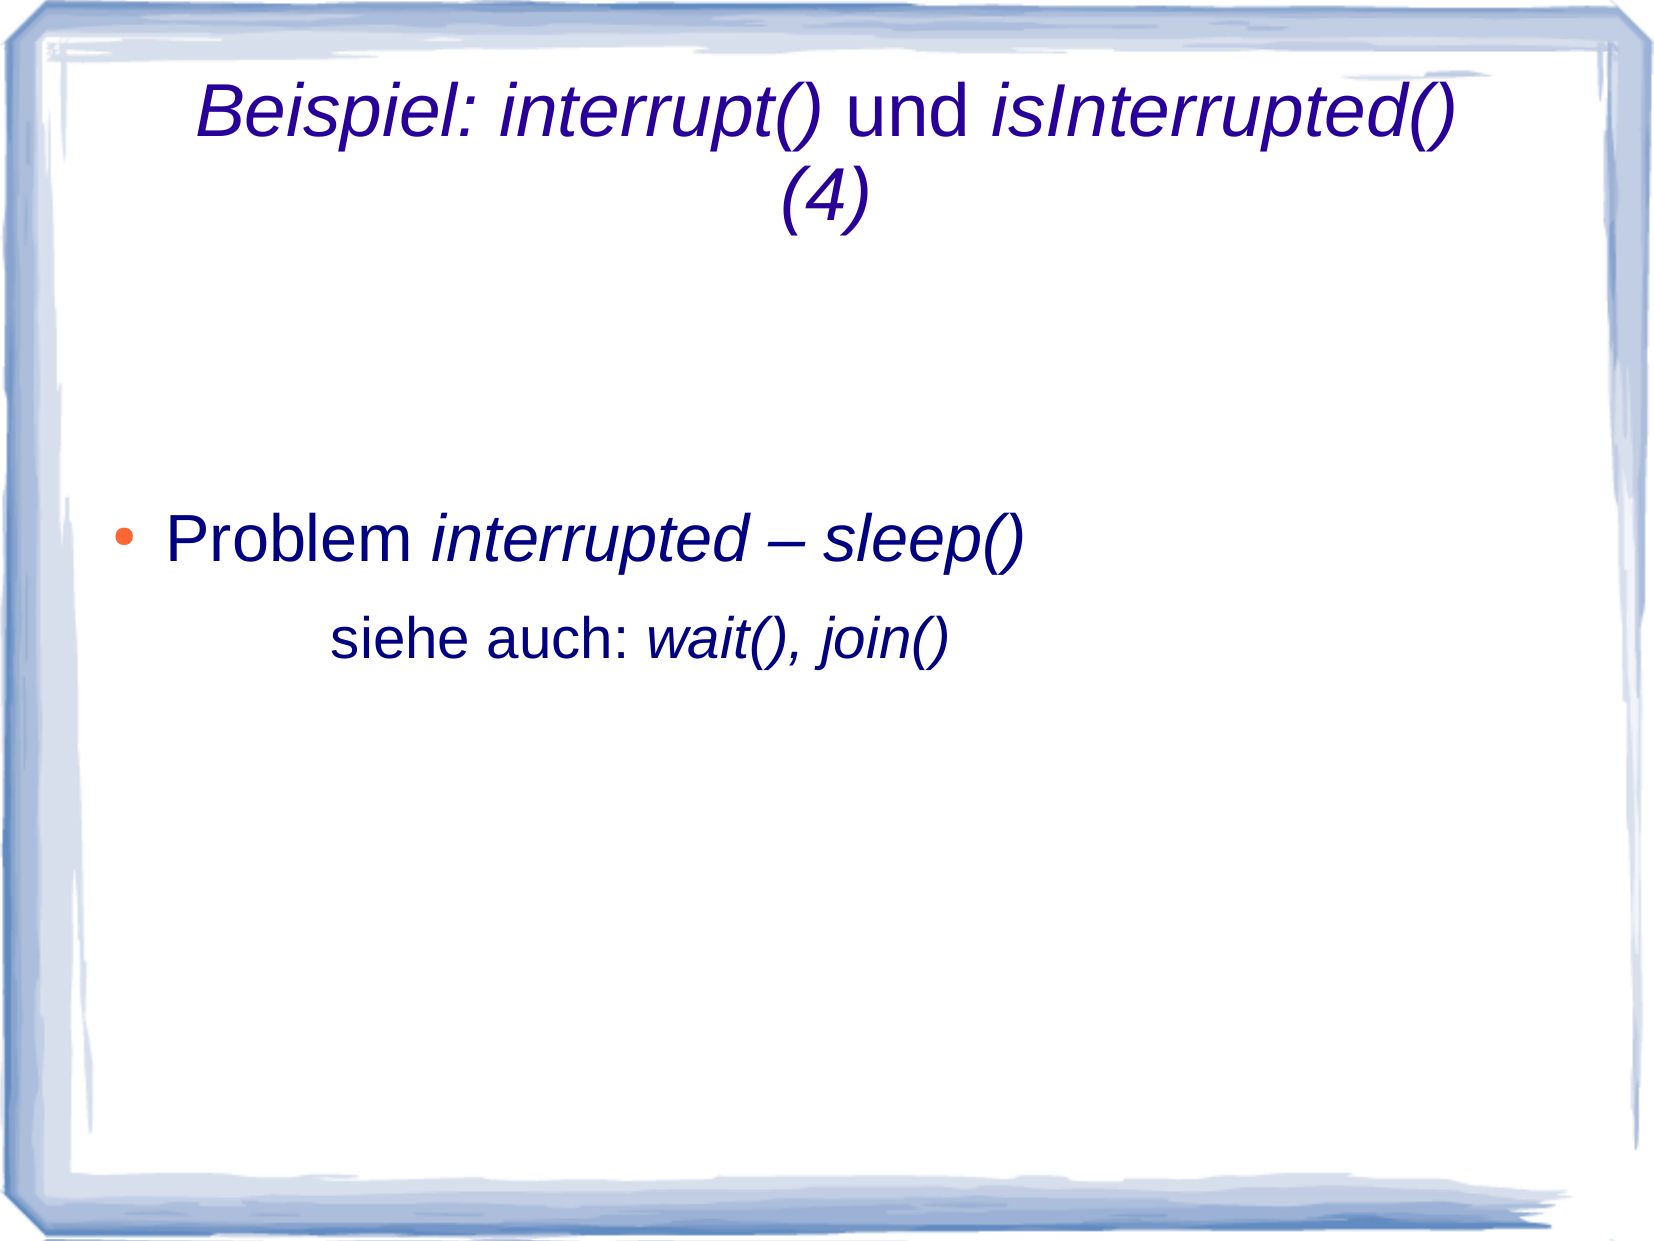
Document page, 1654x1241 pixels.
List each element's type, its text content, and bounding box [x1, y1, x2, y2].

list Problem interrupted – sleep() siehe auch: wait(), join() [94, 396, 1548, 1241]
title Beispiel: interrupt() und isInterrupted() (4) [82, 49, 1571, 257]
picture [0, 0, 1654, 1241]
